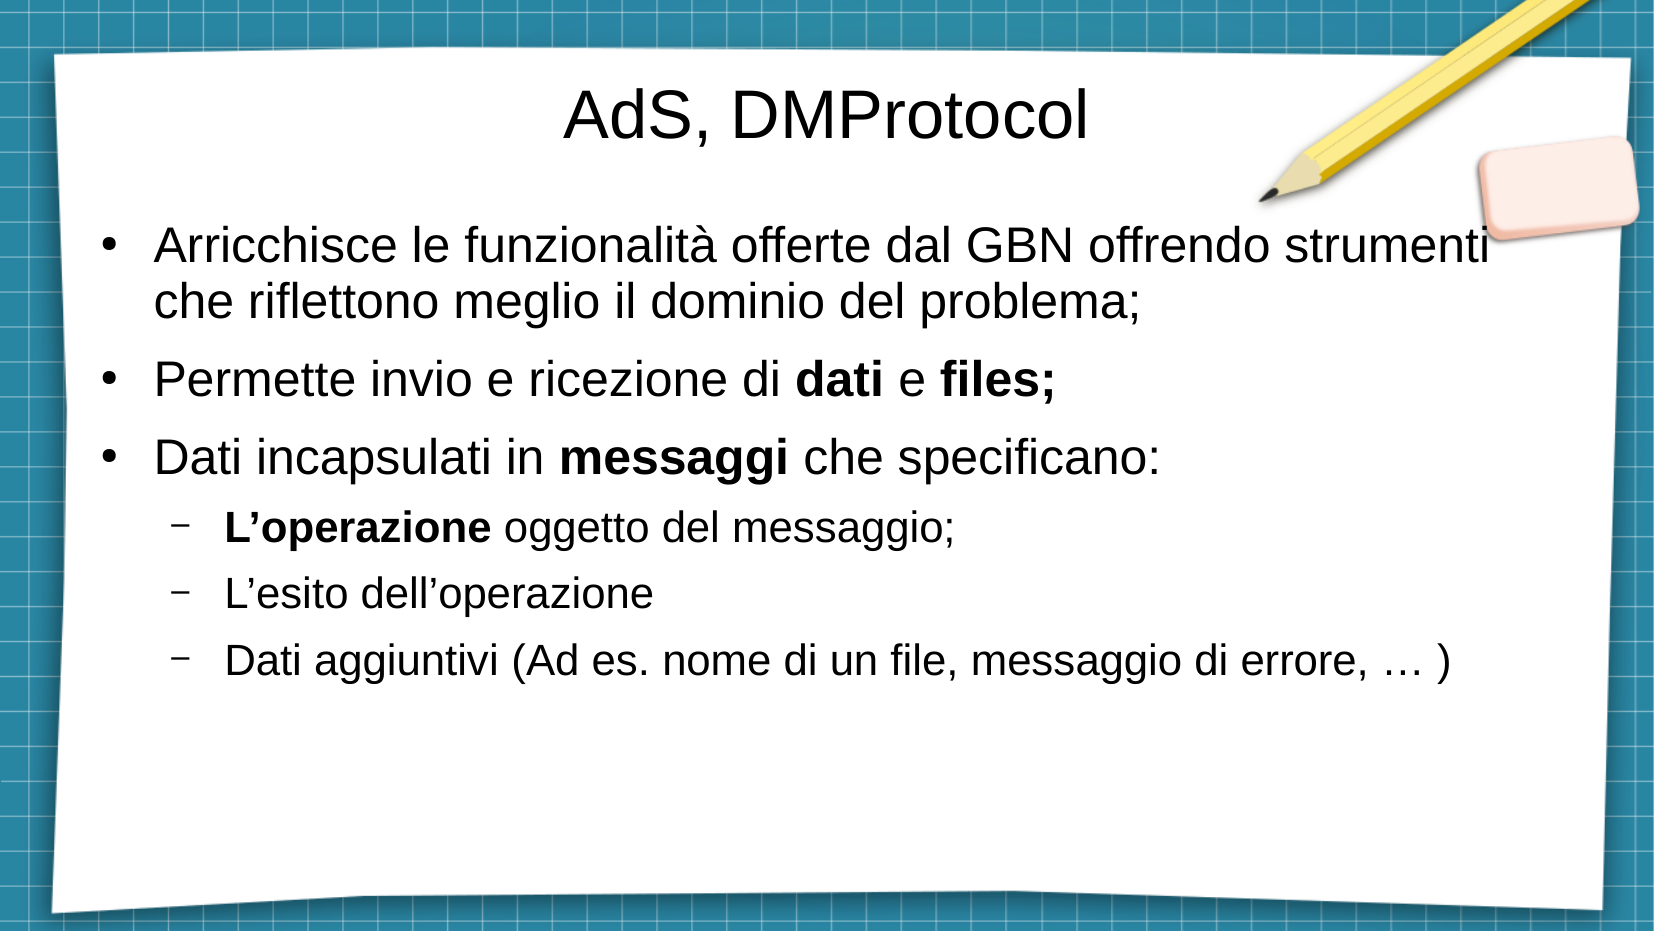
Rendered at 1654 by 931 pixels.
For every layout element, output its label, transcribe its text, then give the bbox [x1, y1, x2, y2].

title AdS, DMProtocol [82, 37, 1571, 193]
list Arricchisce le funzionalità offerte dal GBN offrendo strumenti che riflettono meglio il dominio del problema; Permette invio e ricezione di dati e files; Dati incapsulati in messaggi che specificano: L’operazione oggetto del messaggio; L’esito dell’operazione Dati aggiuntivi (Ad es. nome di un file, messaggio di errore, … ) [82, 217, 1571, 758]
picture [0, 0, 1654, 931]
